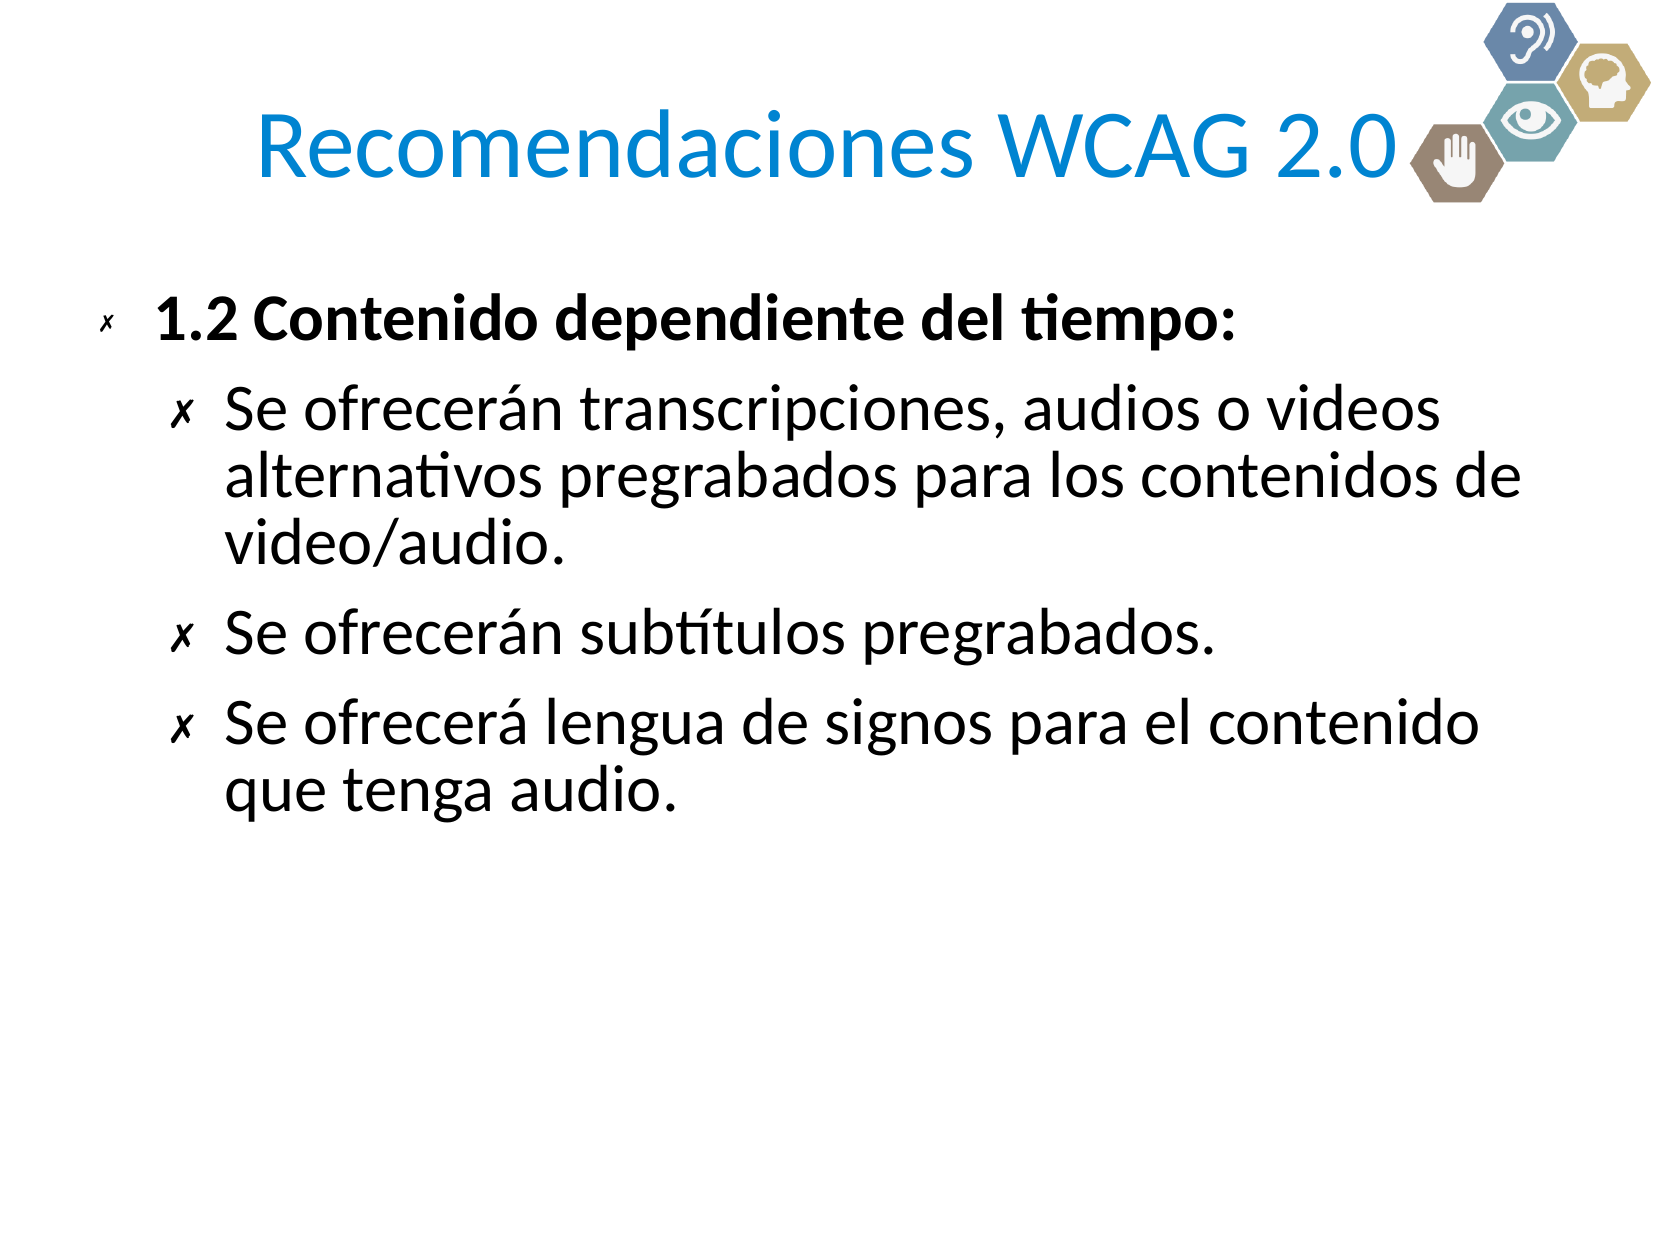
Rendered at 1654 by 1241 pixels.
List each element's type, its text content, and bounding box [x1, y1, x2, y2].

list 1.2 Contenido dependiente del tiempo: Se ofrecerán transcripciones, audios o videos alternativos pregrabados para los contenidos de video/audio. Se ofrecerán subtítulos pregrabados. Se ofrecerá lengua de signos para el contenido que tenga audio. [82, 290, 1538, 1150]
picture [1405, 0, 1654, 206]
title Recomendaciones WCAG 2.0 [82, 49, 1571, 257]
